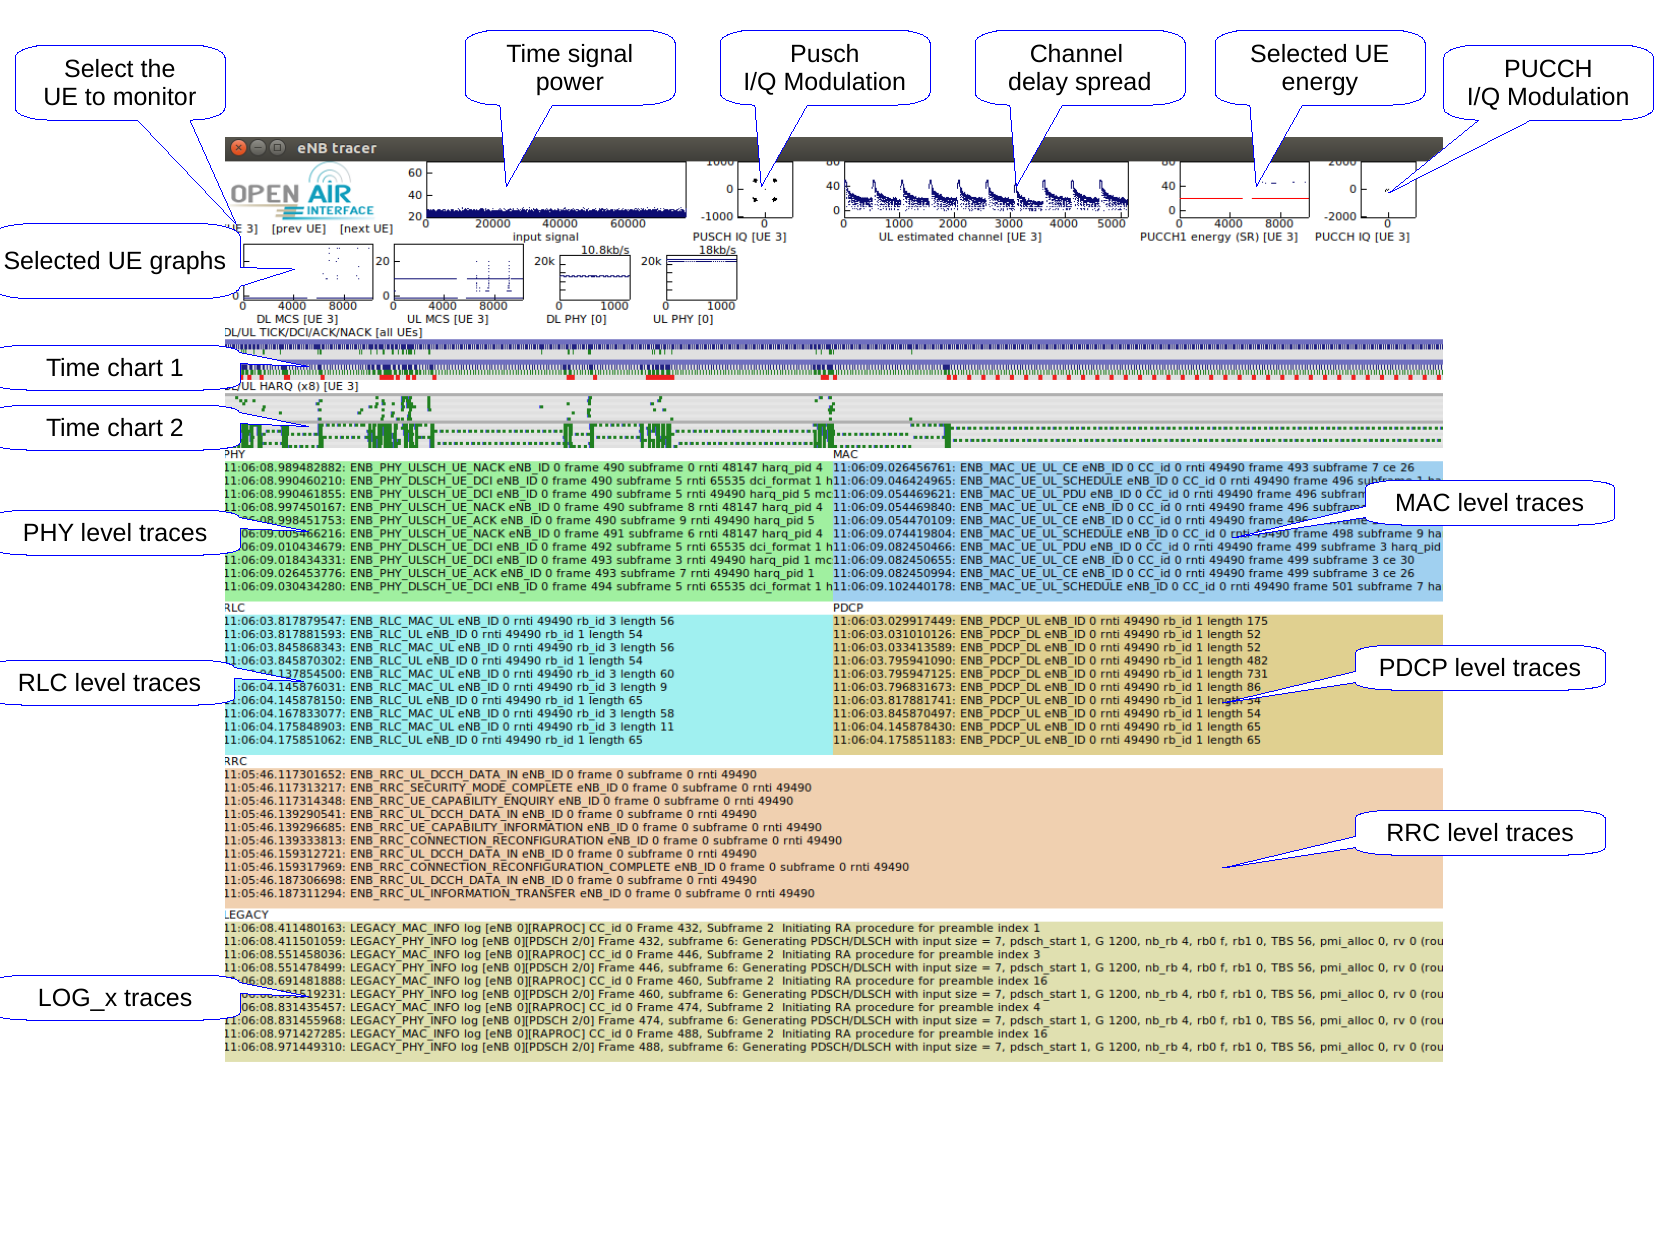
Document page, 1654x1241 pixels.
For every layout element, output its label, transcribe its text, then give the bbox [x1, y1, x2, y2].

text_box RLC level traces [0, 660, 304, 706]
text_box Select the UE to monitor [15, 45, 237, 225]
text_box PDCP level traces [1222, 645, 1606, 703]
text_box PHY level traces [0, 510, 309, 556]
text_box LOG_x traces [0, 975, 309, 1021]
text_box Pusch I/Q Modulation [720, 30, 931, 187]
text_box Selected UE graphs [0, 223, 295, 299]
text_box PUCCH I/Q Modulation [1388, 45, 1654, 193]
text_box Time signal power [465, 30, 676, 187]
text_box Channel delay spread [975, 30, 1186, 187]
picture [225, 137, 1443, 1066]
text_box RRC level traces [1222, 810, 1606, 868]
text_box MAC level traces [1232, 480, 1615, 538]
text_box Time chart 1 [0, 345, 309, 391]
text_box Selected UE energy [1215, 30, 1426, 187]
text_box Time chart 2 [0, 405, 309, 451]
